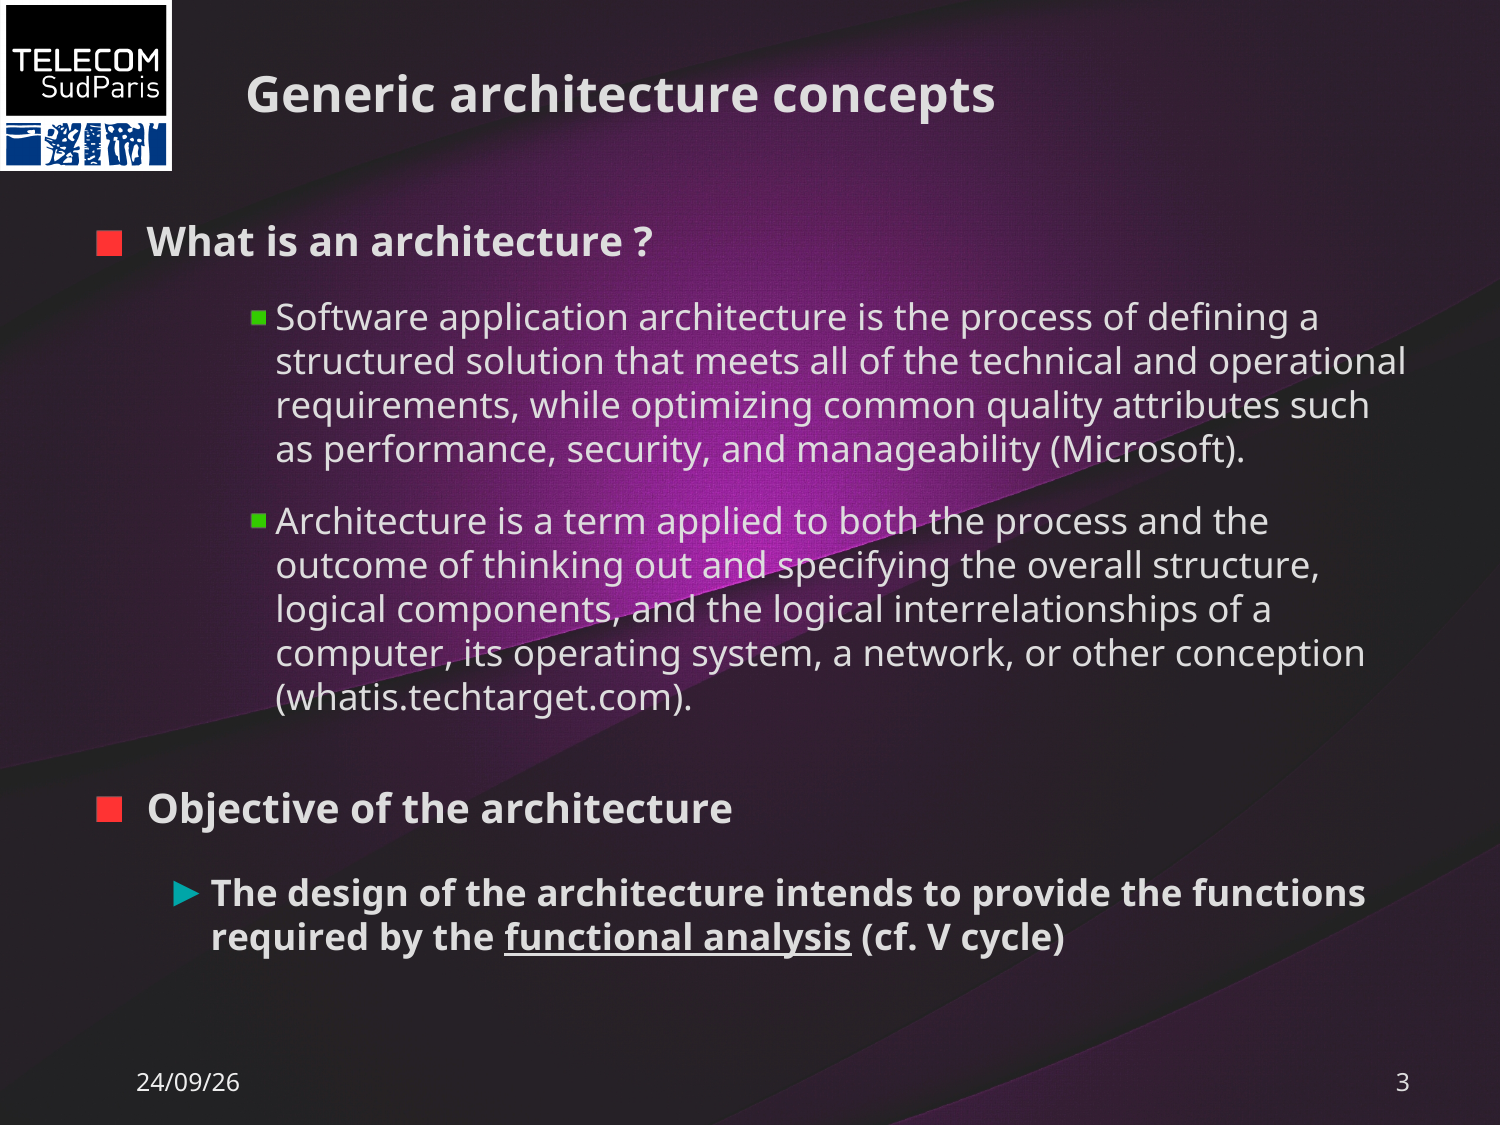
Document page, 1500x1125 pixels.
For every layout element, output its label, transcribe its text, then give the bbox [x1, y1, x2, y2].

picture [0, 0, 1500, 1125]
title Generic architecture concepts [230, 19, 1429, 165]
list What is an architecture ? Software application architecture is the process of defining a structured solution that meets all of the technical and operational requirements, while optimizing common quality attributes such as performance, security, and manageability (Microsoft). Architecture is a term applied to both the process and the outcome of thinking out and specifying the overall structure, logical components, and the logical interrelationships of a computer, its operating system, a network, or other conception (whatis.techtarget.com). Objective of the architecture The design of the architecture intends to provide the functions required by the functional analysis (cf. V cycle) [76, 207, 1427, 977]
